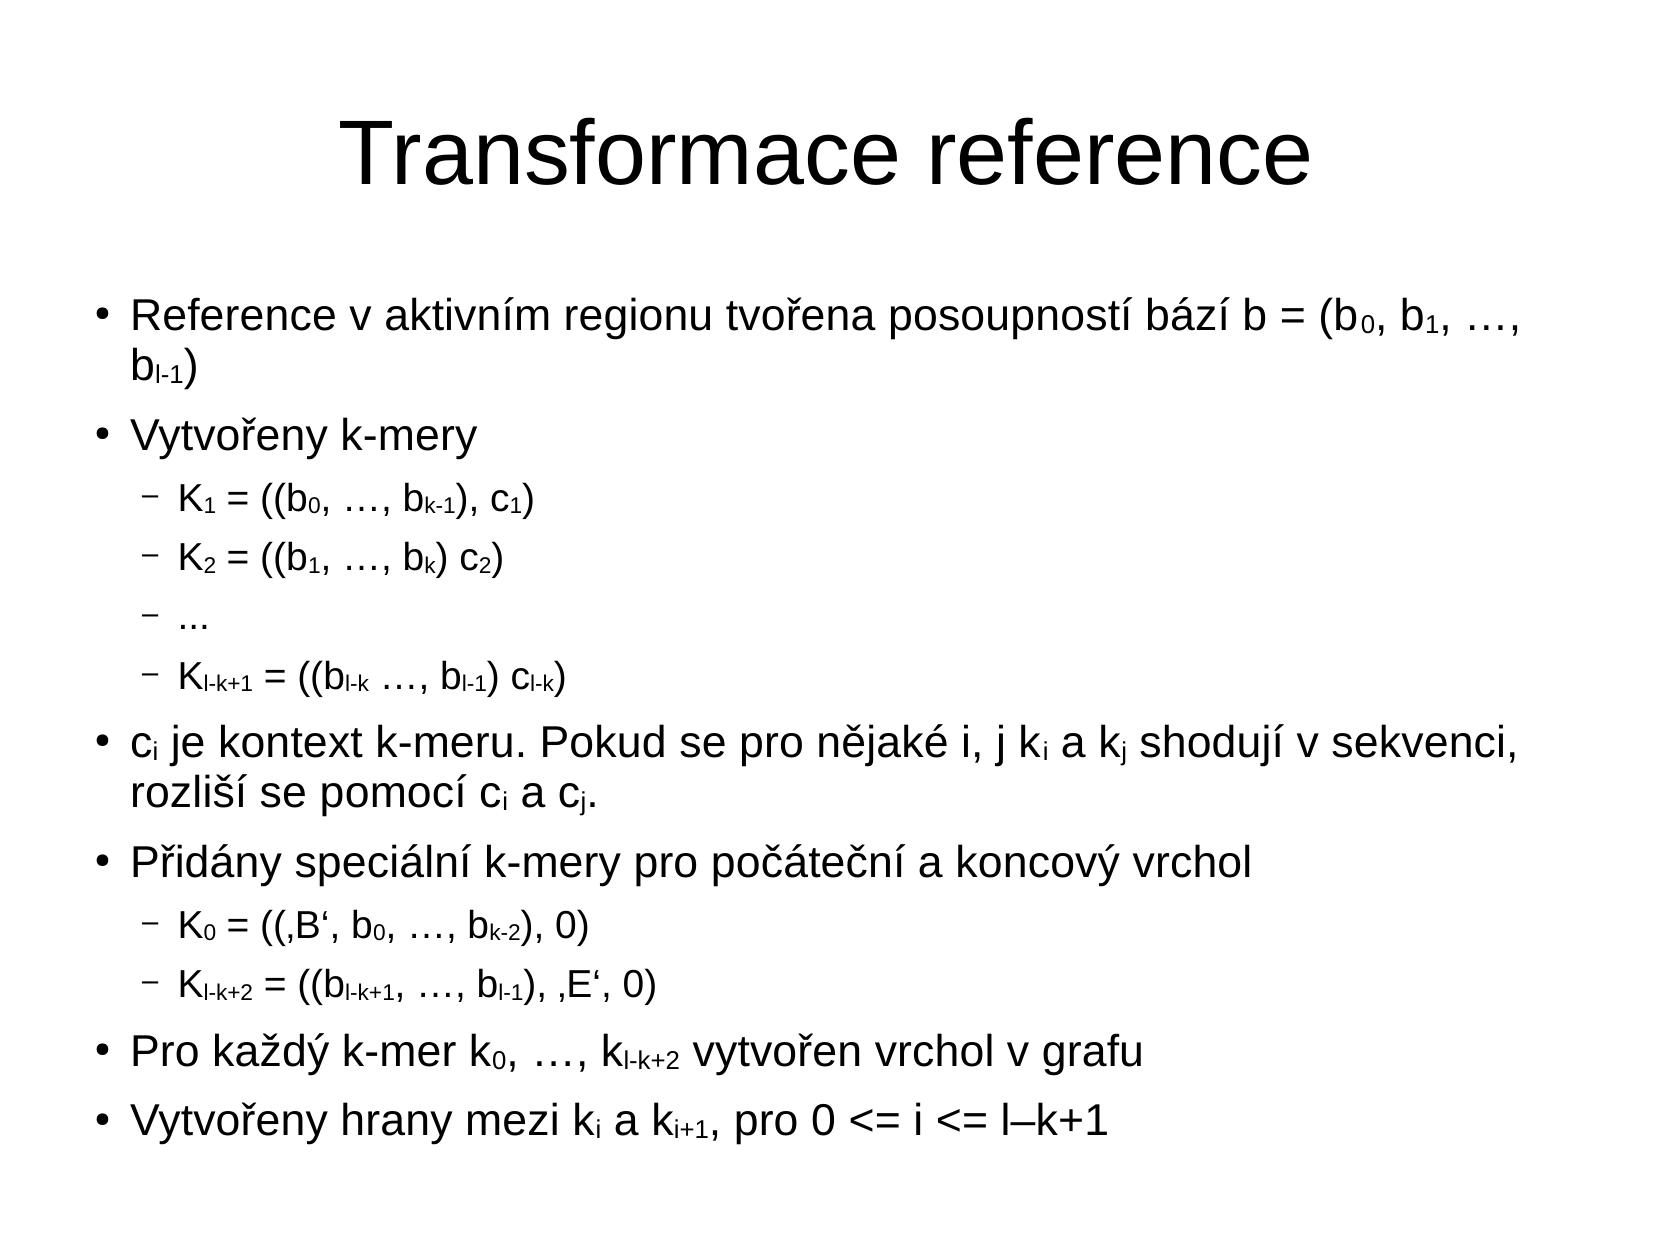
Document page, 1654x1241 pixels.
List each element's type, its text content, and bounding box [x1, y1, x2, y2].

list Reference v aktivním regionu tvořena posoupností bází b = (b0, b1, …, bl-1) Vytvořeny k-mery K1 = ((b0, …, bk-1), c1) K2 = ((b1, …, bk) c2) ... Kl-k+1 = ((bl-k …, bl-1) cl-k) ci je kontext k-meru. Pokud se pro nějaké i, j ki a kj shodují v sekvenci, rozliší se pomocí ci a cj. Přidány speciální k-mery pro počáteční a koncový vrchol K0 = ((‚B‘, b0, …, bk-2), 0) Kl-k+2 = ((bl-k+1, …, bl-1), ‚E‘, 0) Pro každý k-mer k0, …, kl-k+2 vytvořen vrchol v grafu Vytvořeny hrany mezi ki a ki+1, pro 0 <= i <= l–k+1 [82, 290, 1571, 1146]
title Transformace reference [82, 49, 1571, 257]
